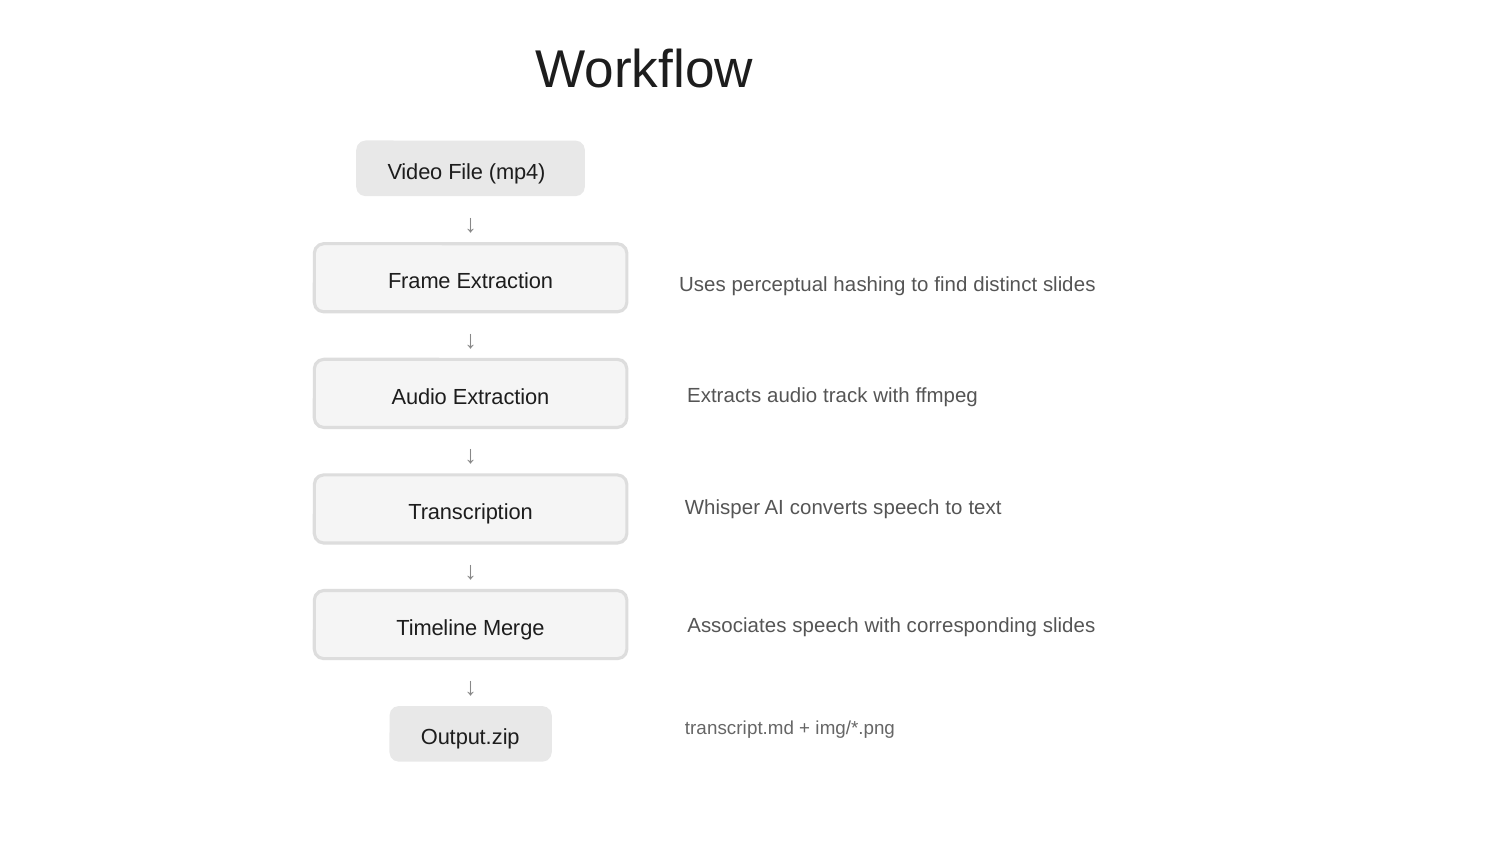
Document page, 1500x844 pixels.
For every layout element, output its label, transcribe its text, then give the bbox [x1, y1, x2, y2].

text_box Frame Extraction [343, 262, 598, 293]
text_box Audio Extraction [343, 378, 598, 409]
text_box Output.zip [420, 718, 523, 750]
text_box [389, 706, 552, 762]
text_box Video File (mp4) [387, 153, 557, 184]
text_box Extracts audio track with ffmpeg [687, 377, 981, 407]
text_box Timeline Merge [343, 609, 598, 640]
text_box [314, 243, 627, 312]
text_box [314, 590, 627, 659]
text_box ↓ [464, 664, 478, 700]
text_box Transcription [343, 493, 598, 525]
text_box [314, 359, 627, 428]
text_box [356, 140, 585, 197]
text_box [314, 474, 627, 544]
text_box ↓ [464, 202, 478, 238]
text_box ↓ [464, 318, 478, 353]
text_box Associates speech with corresponding slides [687, 608, 1099, 637]
text_box ↓ [464, 549, 478, 585]
text_box Whisper AI converts speech to text [684, 490, 1004, 519]
text_box Workflow [292, 44, 996, 98]
text_box ↓ [464, 433, 478, 469]
text_box transcript.md + img/*.png [685, 711, 899, 739]
text_box Uses perceptual hashing to find distinct slides [679, 266, 1099, 296]
